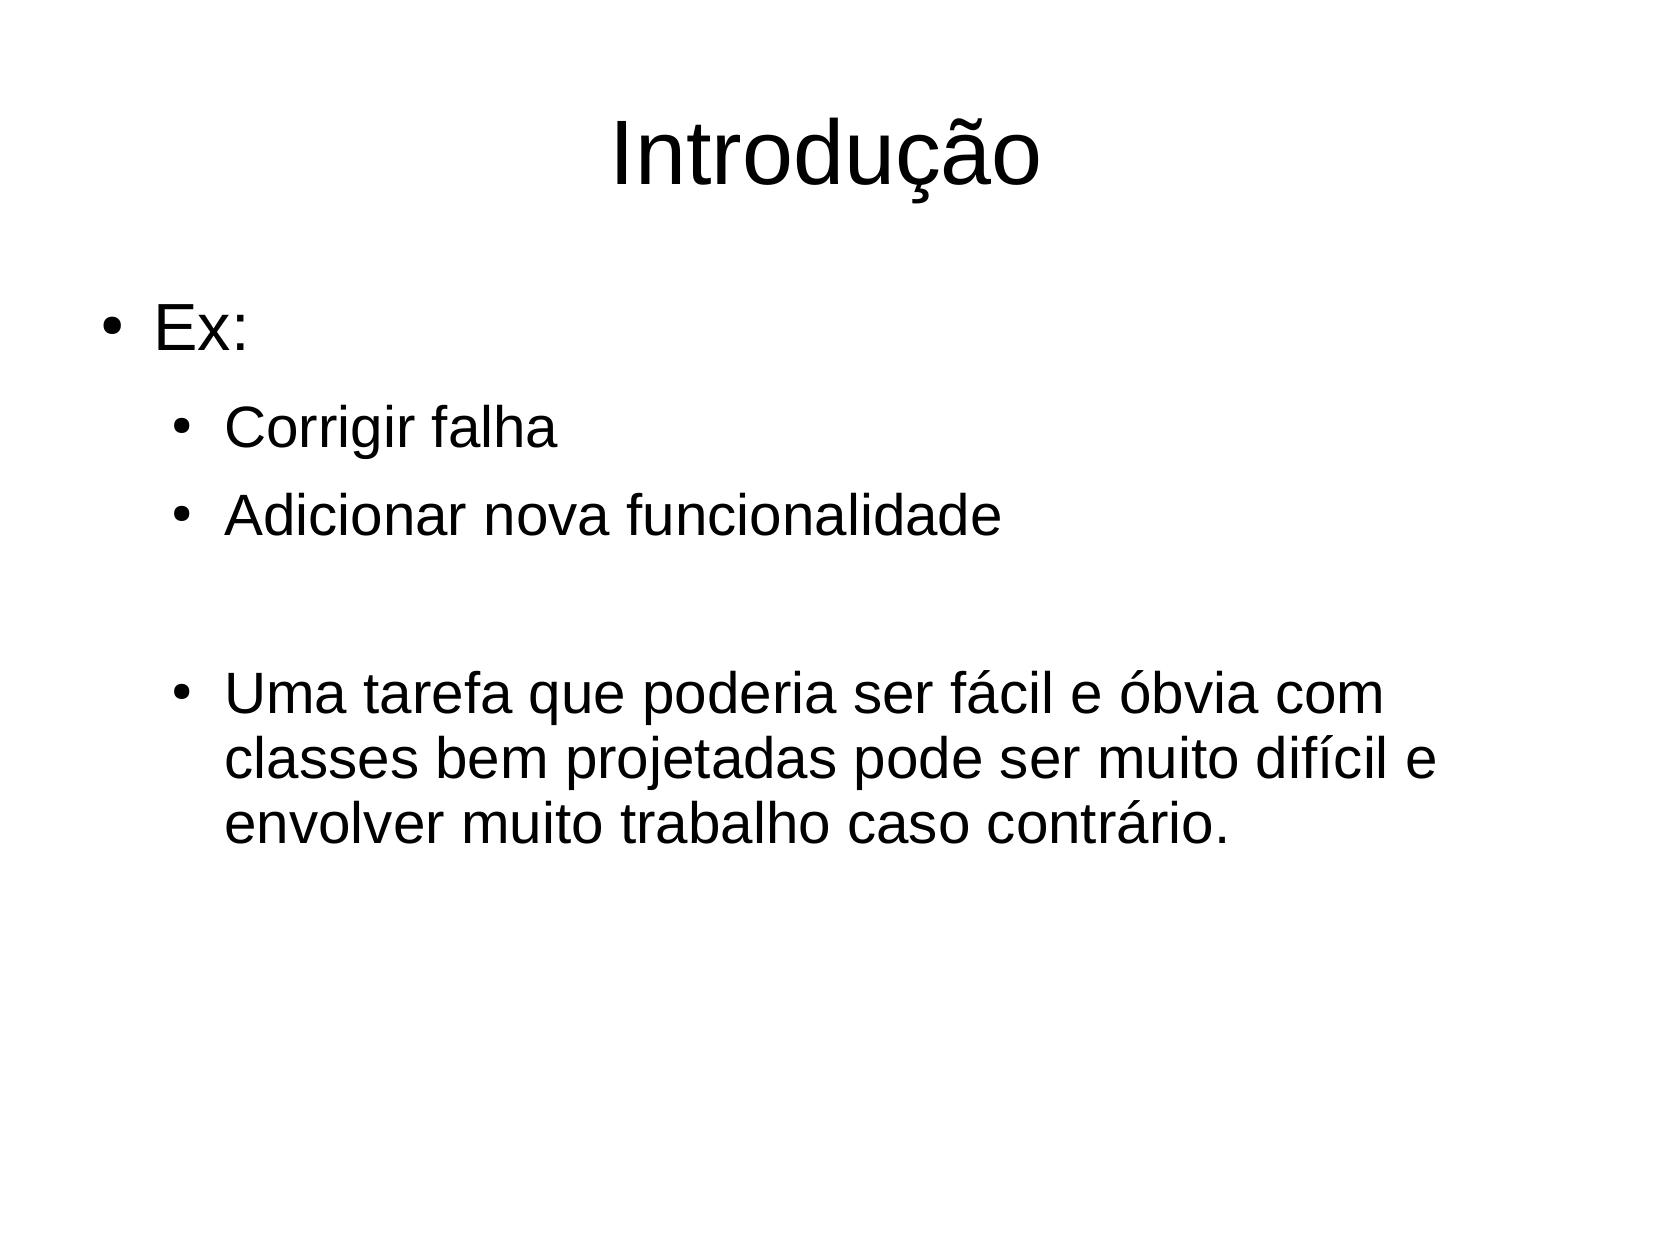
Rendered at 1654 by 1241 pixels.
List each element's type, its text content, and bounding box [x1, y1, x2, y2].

title Introdução [82, 49, 1571, 257]
list Ex: Corrigir falha Adicionar nova funcionalidade Uma tarefa que poderia ser fácil e óbvia com classes bem projetadas pode ser muito difícil e envolver muito trabalho caso contrário. [82, 290, 1571, 1109]
